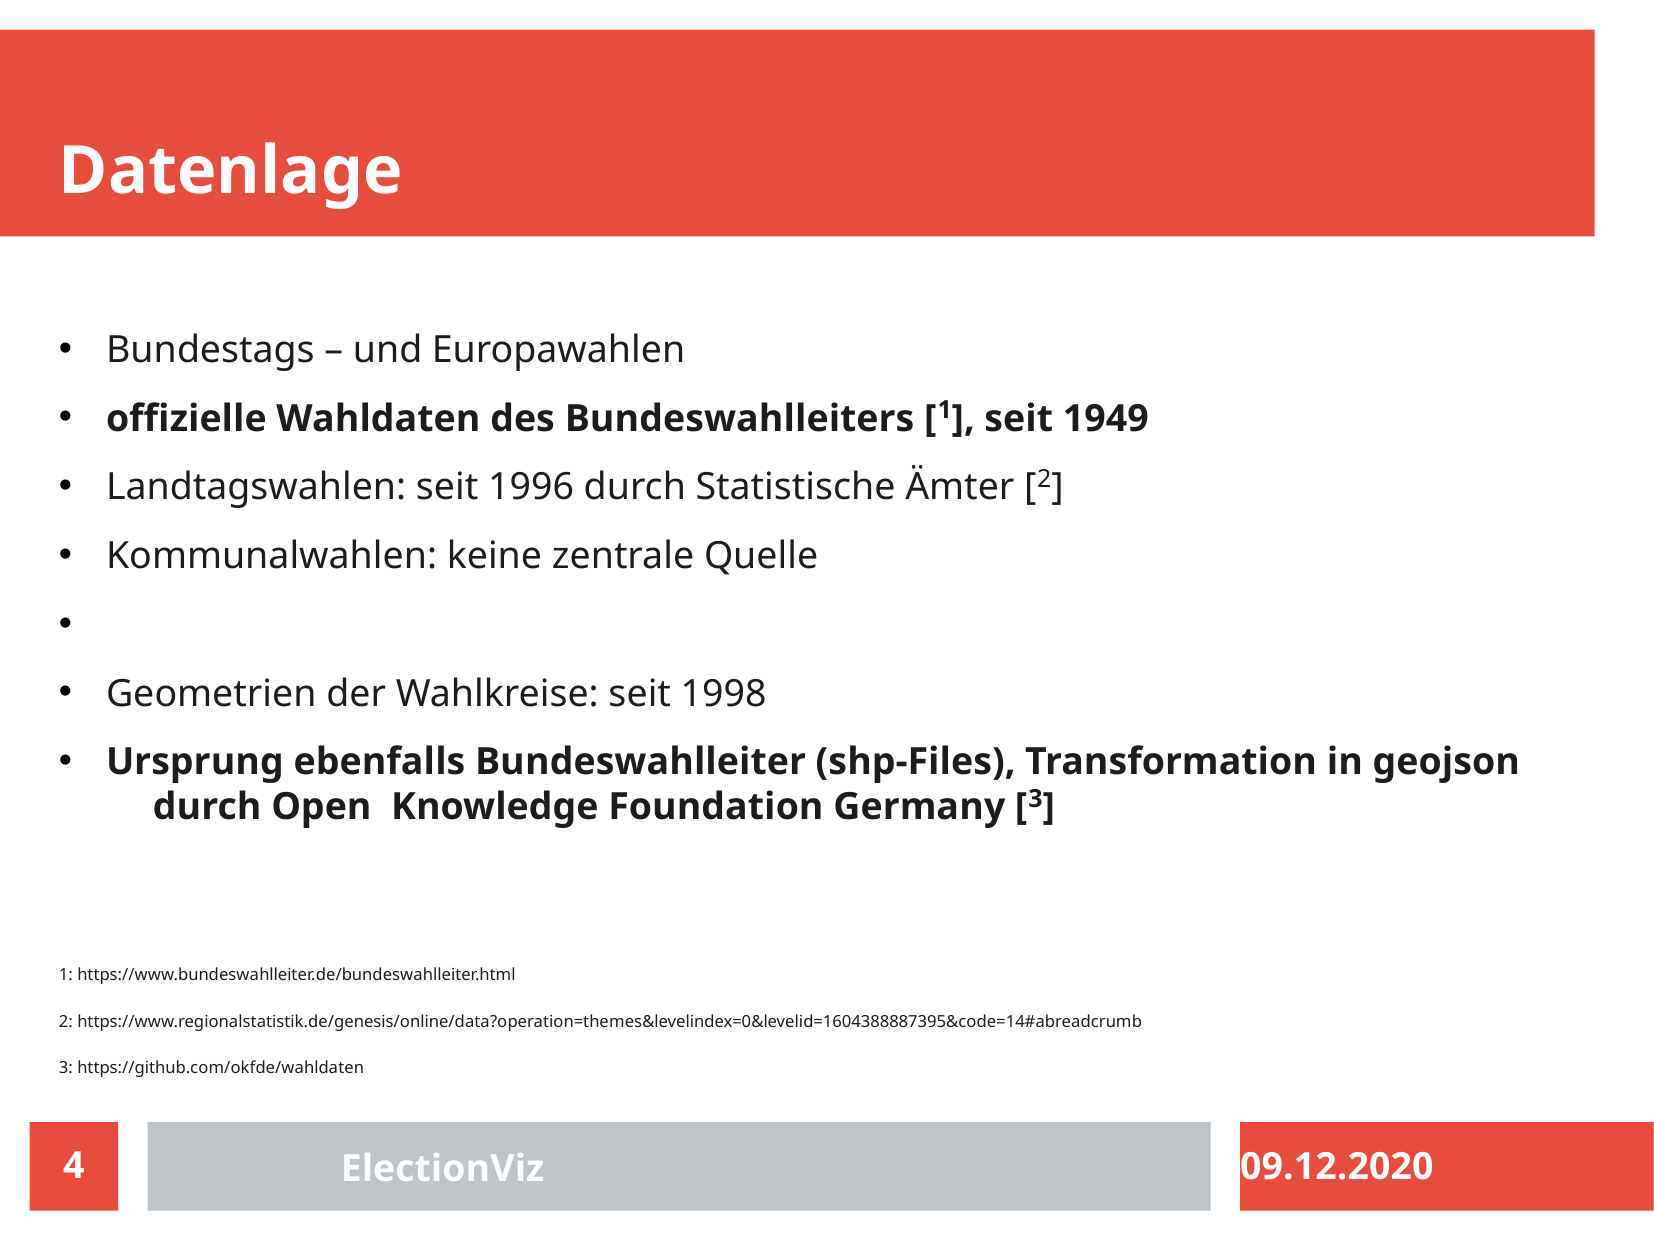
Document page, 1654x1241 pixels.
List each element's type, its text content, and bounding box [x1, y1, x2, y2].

text_box 09.12.2020 [1240, 1122, 1625, 1208]
text_box ElectionViz [177, 1122, 709, 1211]
text_box [29, 1122, 119, 1211]
list Bundestags – und Europawahlen offizielle Wahldaten des Bundeswahlleiters [1], seit 1949 Landtagswahlen: seit 1996 durch Statistische Ämter [2] Kommunalwahlen: keine zentrale Quelle Geometrien der Wahlkreise: seit 1998 Ursprung ebenfalls Bundeswahlleiter (shp-Files), Transformation in geojson durch Open Knowledge Foundation Germany [3] 1: https://www.bundeswahlleiter.de/bundeswahlleiter.html 2: https://www.regionalstatistik.de/genesis/online/data?operation=themes&levelindex=0&levelid=1604388887395&code=14#abreadcrumb 3: https://github.com/okfde/wahldaten [59, 324, 1565, 1093]
title Datenlage [59, 59, 1595, 207]
